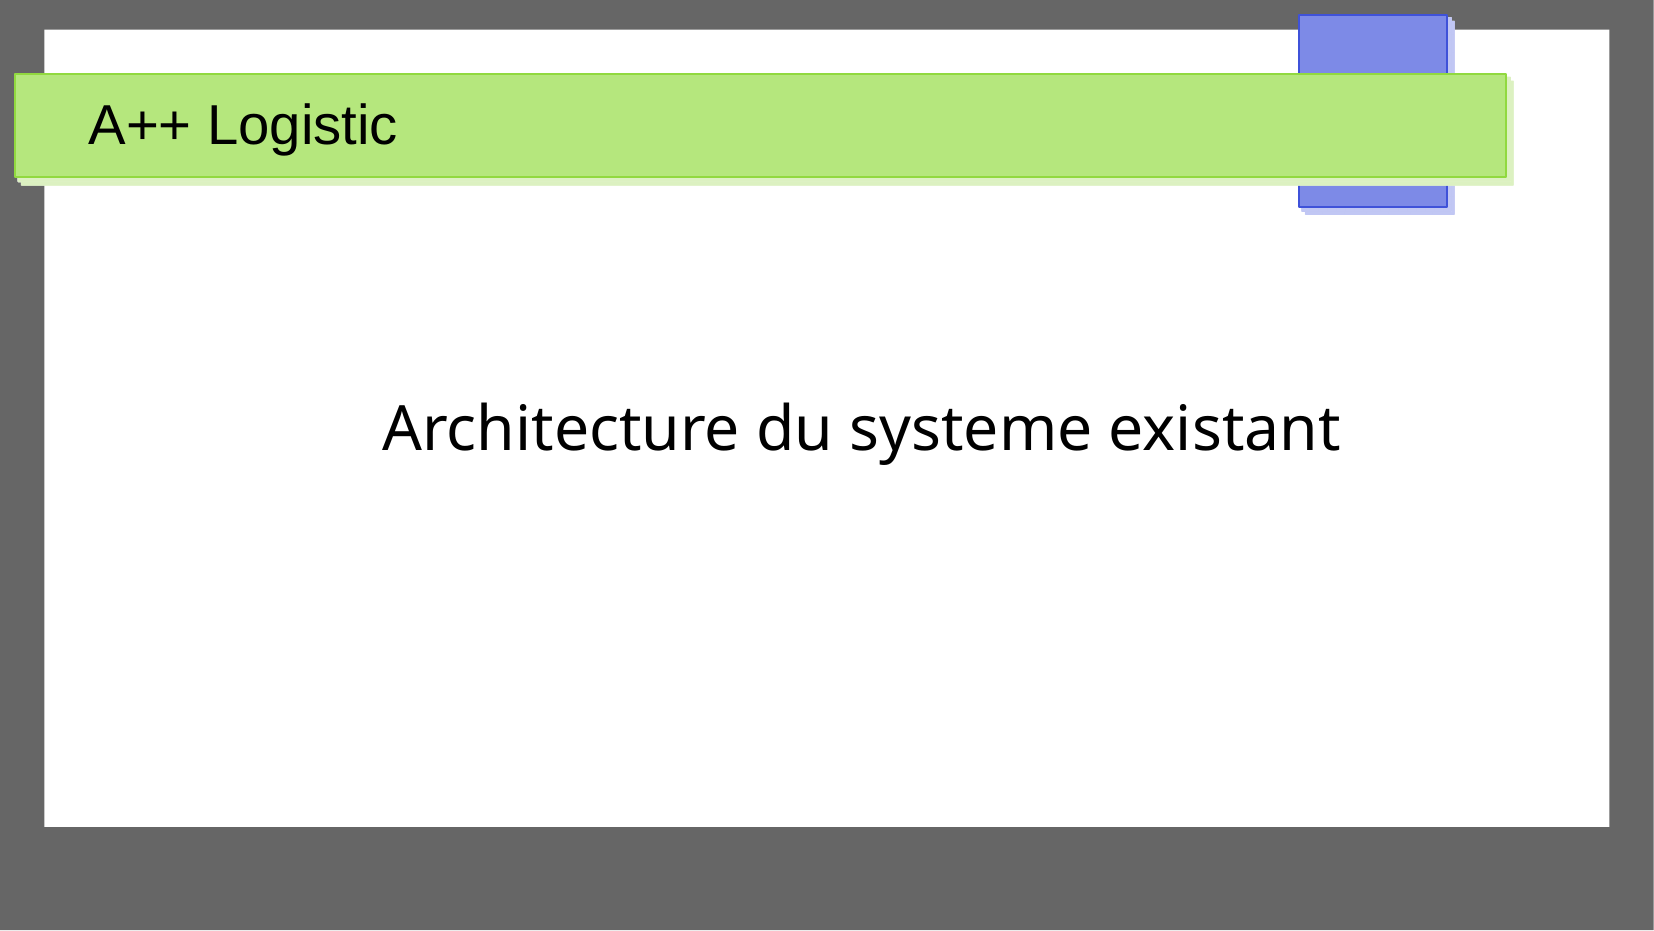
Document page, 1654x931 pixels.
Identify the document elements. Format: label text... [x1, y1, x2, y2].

title A++ Logistic [88, 73, 1506, 178]
list Architecture du systeme existant [88, 383, 1565, 547]
